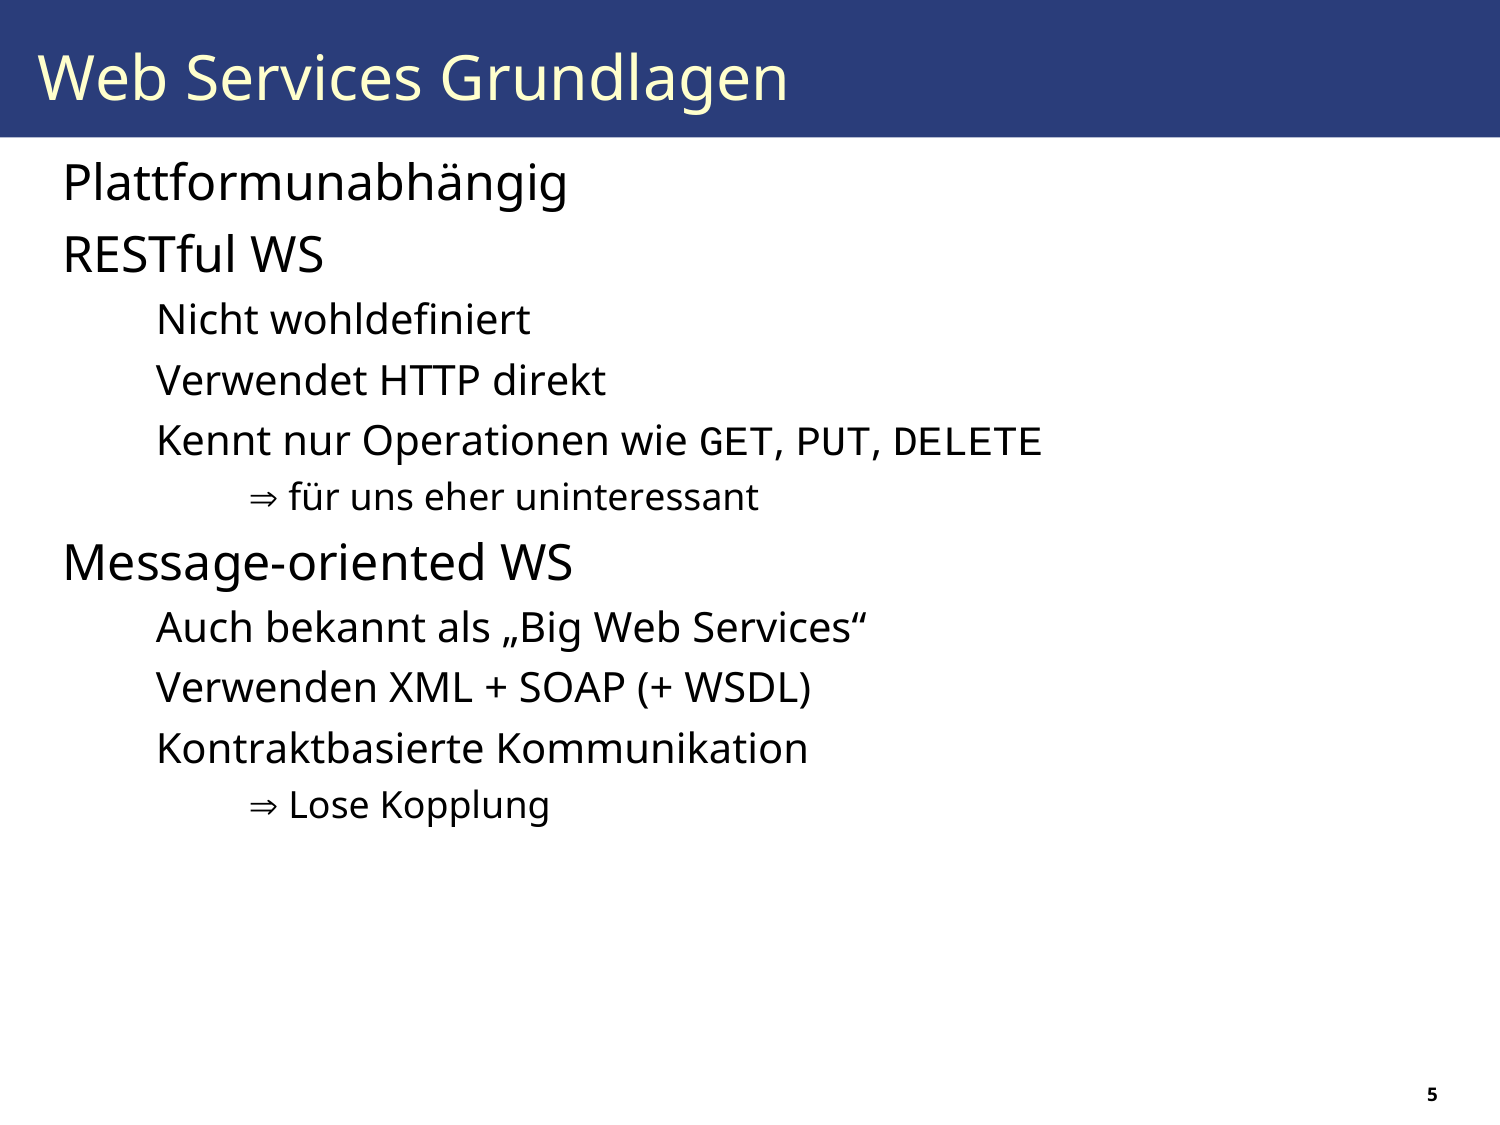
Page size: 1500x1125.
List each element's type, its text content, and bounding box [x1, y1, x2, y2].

text_box Web Services Grundlagen [37, 0, 1476, 151]
text_box Plattformunabhängig RESTful WS Nicht wohldefiniert Verwendet HTTP direkt Kennt nur Operationen wie GET, PUT, DELETE ⇒ für uns eher uninteressant Message-oriented WS Auch bekannt als „Big Web Services“ Verwenden XML + SOAP (+ WSDL)‏ Kontraktbasierte Kommunikation ⇒ Lose Kopplung [62, 149, 1450, 1073]
text_box <Nummer> [1412, 1077, 1500, 1117]
